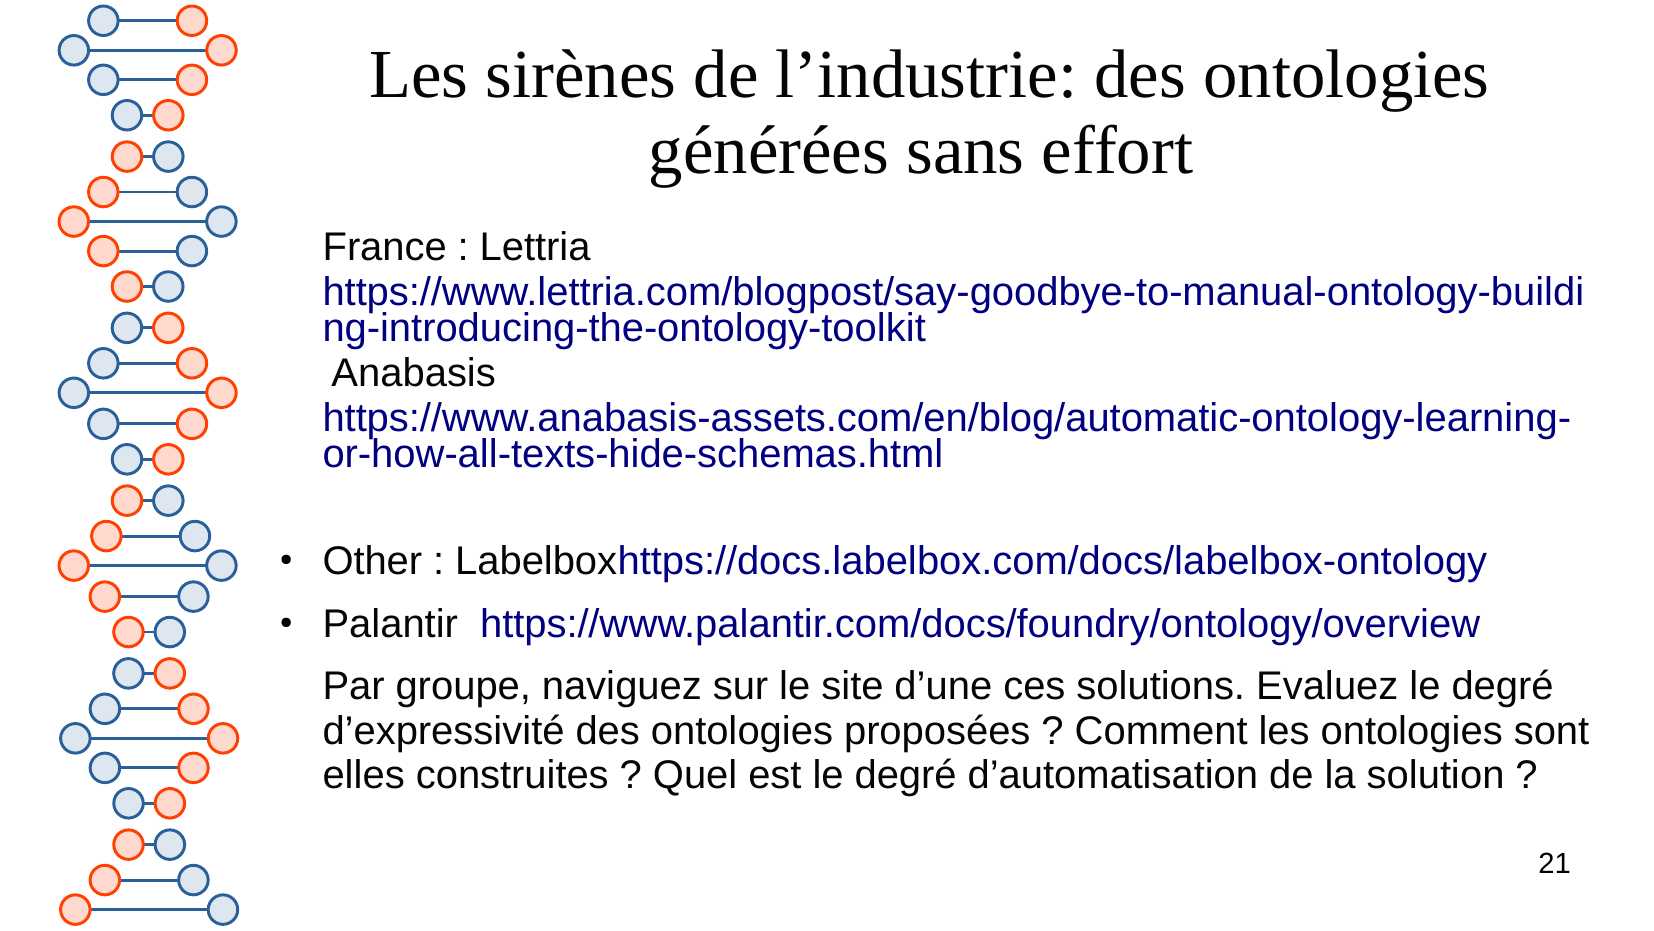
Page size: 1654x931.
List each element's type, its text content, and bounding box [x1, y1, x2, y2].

title Les sirènes de l’industrie: des ontologies générées sans effort [265, 35, 1595, 189]
list France : Lettria https://www.lettria.com/blogpost/say-goodbye-to-manual-ontology-building-introducing-the-ontology-toolkit Anabasis https://www.anabasis-assets.com/en/blog/automatic-ontology-learning-or-how-all-texts-hide-schemas.html Other : Labelboxhttps://docs.labelbox.com/docs/labelbox-ontology Palantir https://www.palantir.com/docs/foundry/ontology/overview Par groupe, naviguez sur le site d’une ces solutions. Evaluez le degré d’expressivité des ontologies proposées ? Comment les ontologies sont elles construites ? Quel est le degré d’automatisation de la solution ? [265, 224, 1595, 764]
